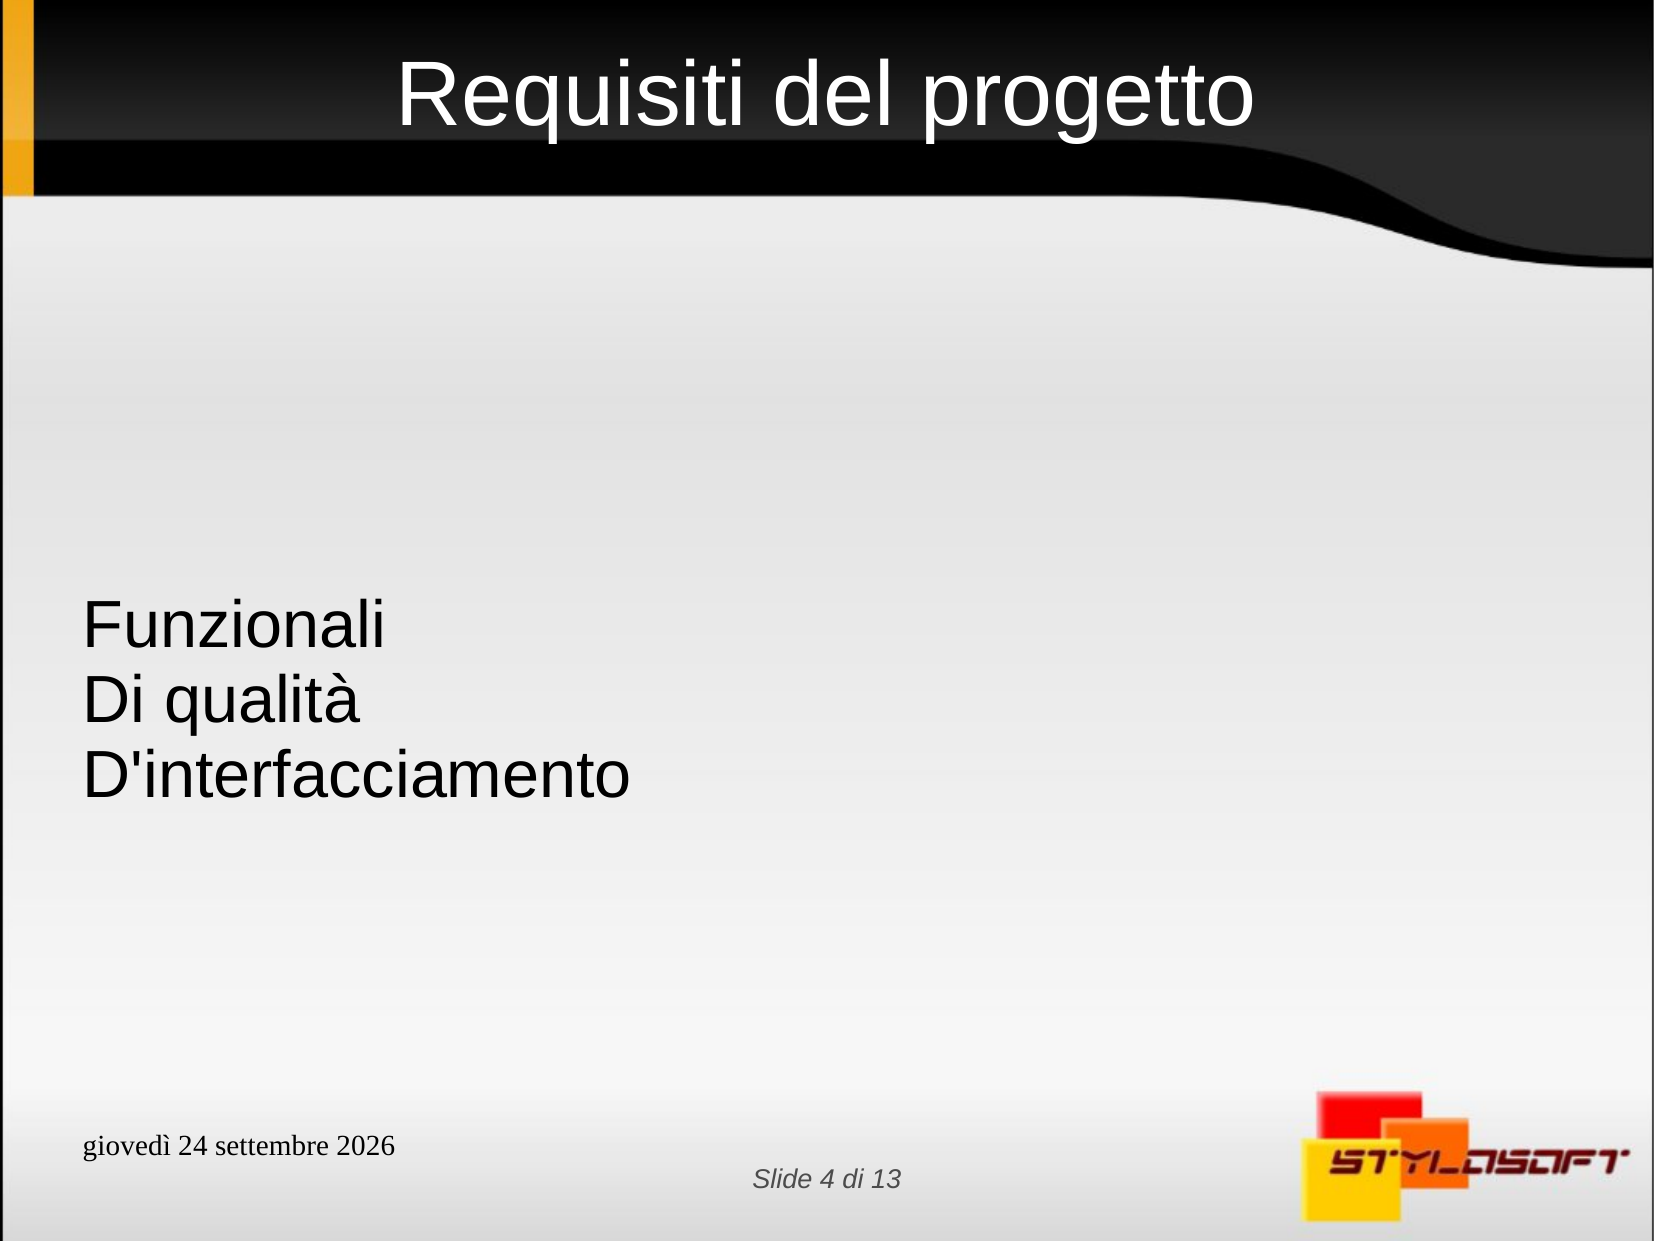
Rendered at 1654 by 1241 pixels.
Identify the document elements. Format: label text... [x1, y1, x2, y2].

picture [0, 0, 1654, 1156]
subtitle Funzionali Di qualità D'interfacciamento [82, 297, 1571, 1102]
text_box Slide <number> di 13 [0, 1156, 1654, 1241]
title Requisiti del progetto [82, 0, 1571, 191]
